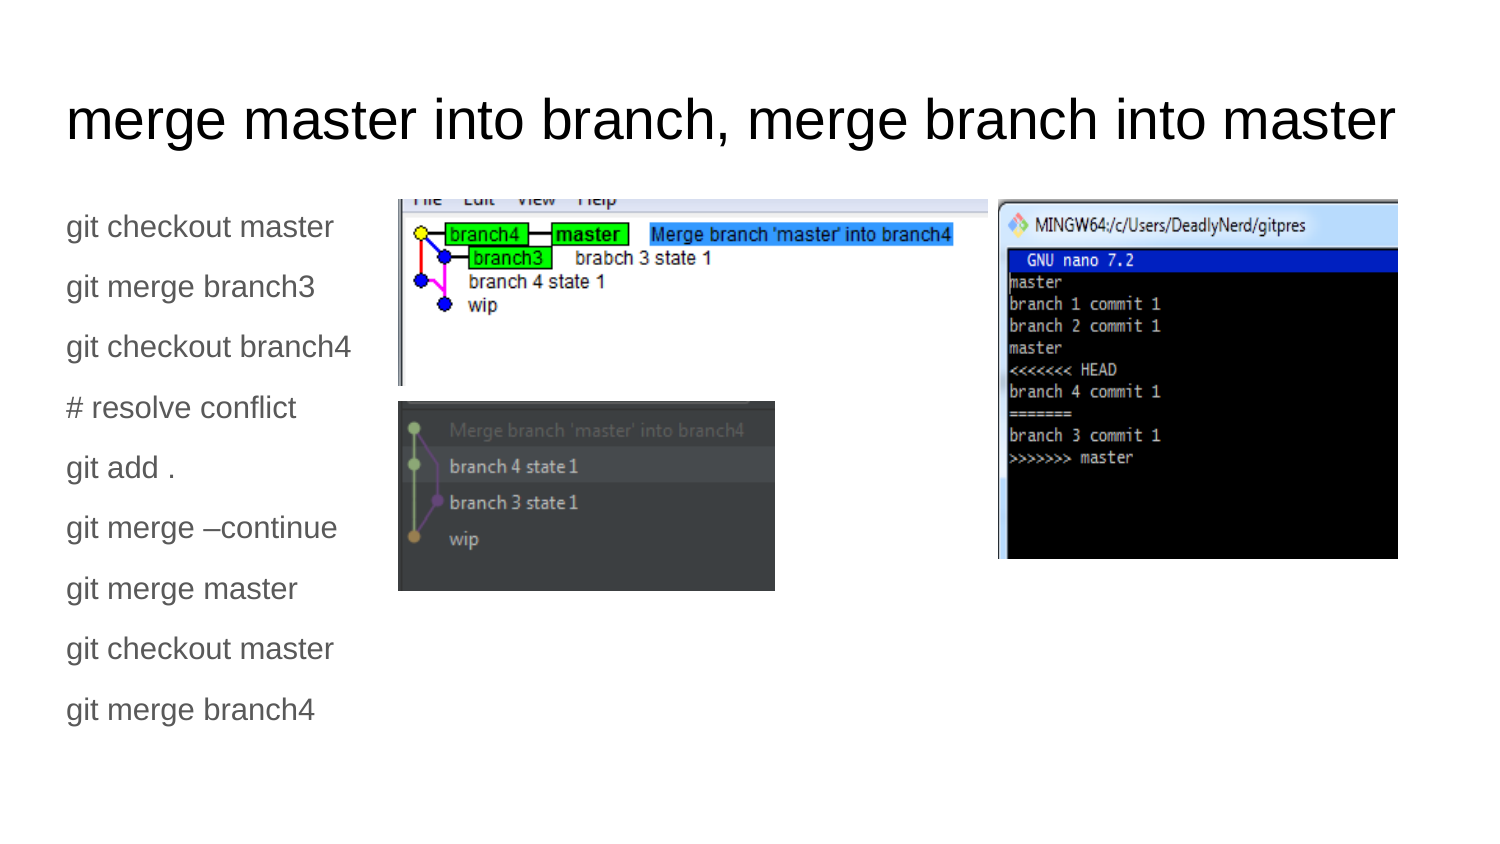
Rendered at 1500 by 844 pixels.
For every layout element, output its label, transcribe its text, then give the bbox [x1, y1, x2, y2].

picture [998, 199, 1489, 560]
picture [398, 199, 988, 386]
list git checkout master git merge branch3 git checkout branch4 # resolve conflict git add . git merge –continue git merge master git checkout master git merge branch4 [51, 189, 1449, 750]
title merge master into branch, merge branch into master [51, 72, 1449, 167]
picture [398, 401, 775, 591]
